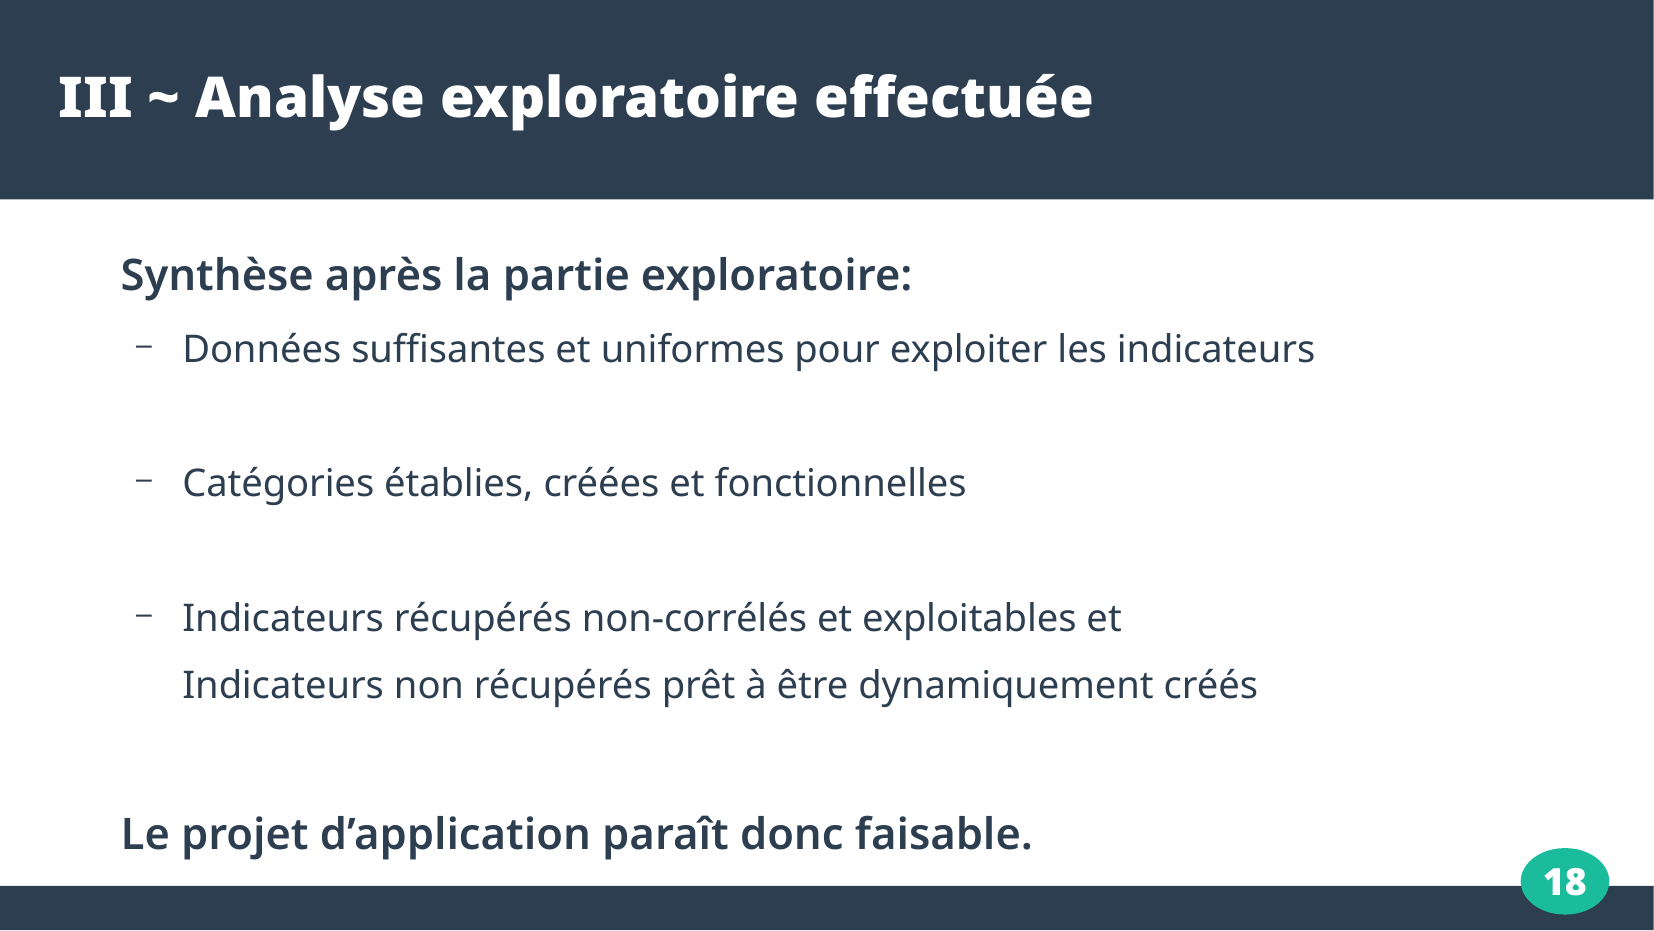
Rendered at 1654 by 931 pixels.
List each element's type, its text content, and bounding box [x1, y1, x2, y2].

title III ~ Analyse exploratoire effectuée [59, 37, 1595, 155]
list Synthèse après la partie exploratoire: Données suffisantes et uniformes pour exploiter les indicateurs Catégories établies, créées et fonctionnelles Indicateurs récupérés non-corrélés et exploitables et Indicateurs non récupérés prêt à être dynamiquement créés Le projet d’application paraît donc faisable. [59, 243, 1595, 864]
